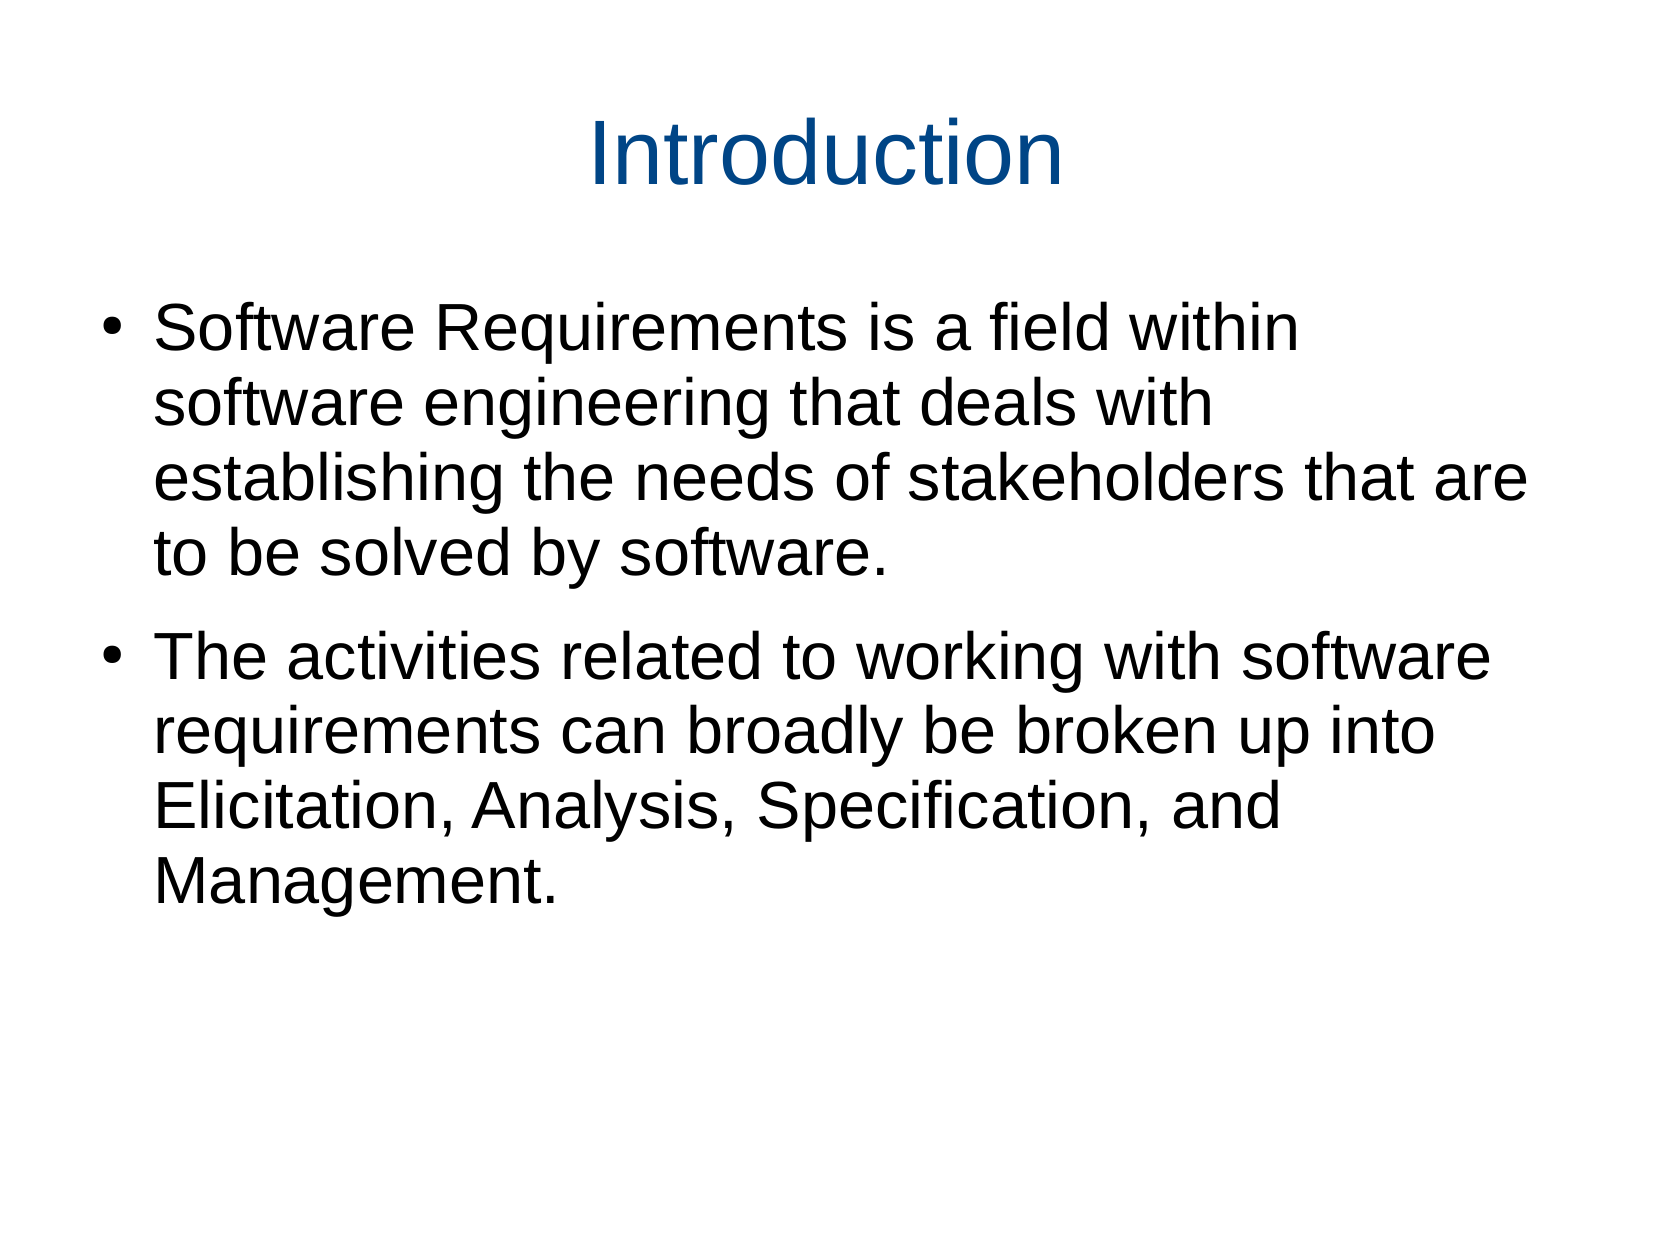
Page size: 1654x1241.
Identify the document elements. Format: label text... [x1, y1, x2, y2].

list Software Requirements is a field within software engineering that deals with establishing the needs of stakeholders that are to be solved by software. The activities related to working with software requirements can broadly be broken up into Elicitation, Analysis, Specification, and Management. [82, 290, 1571, 1010]
title Introduction [82, 49, 1571, 257]
